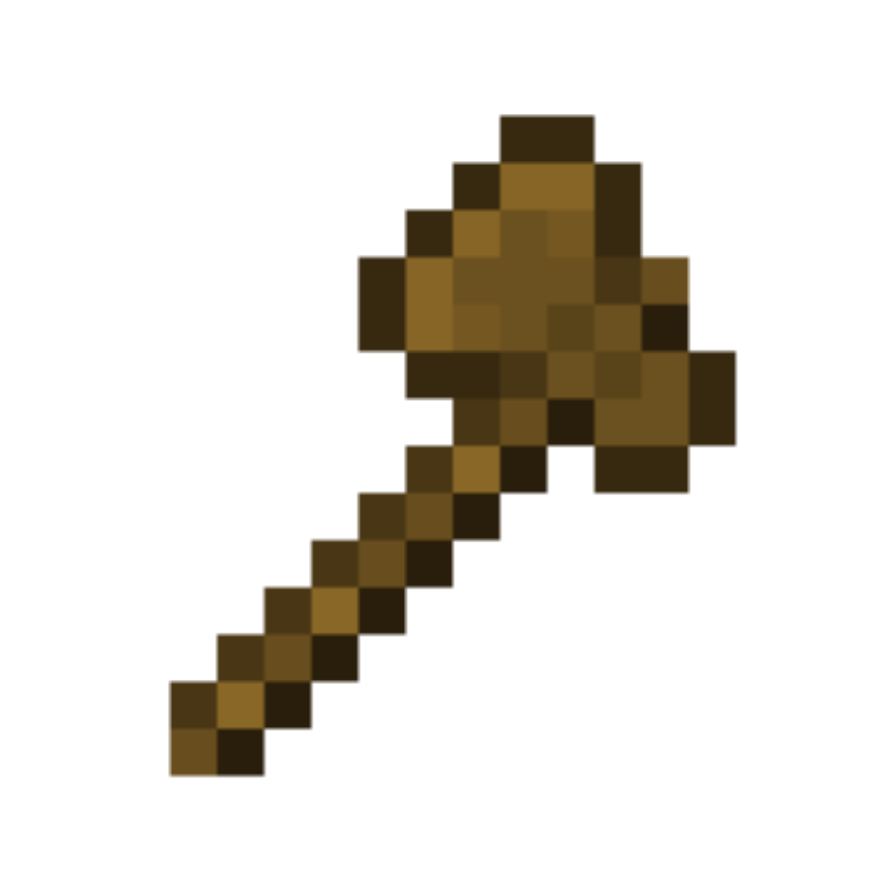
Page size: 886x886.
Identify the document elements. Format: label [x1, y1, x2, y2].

picture [70, 63, 838, 831]
